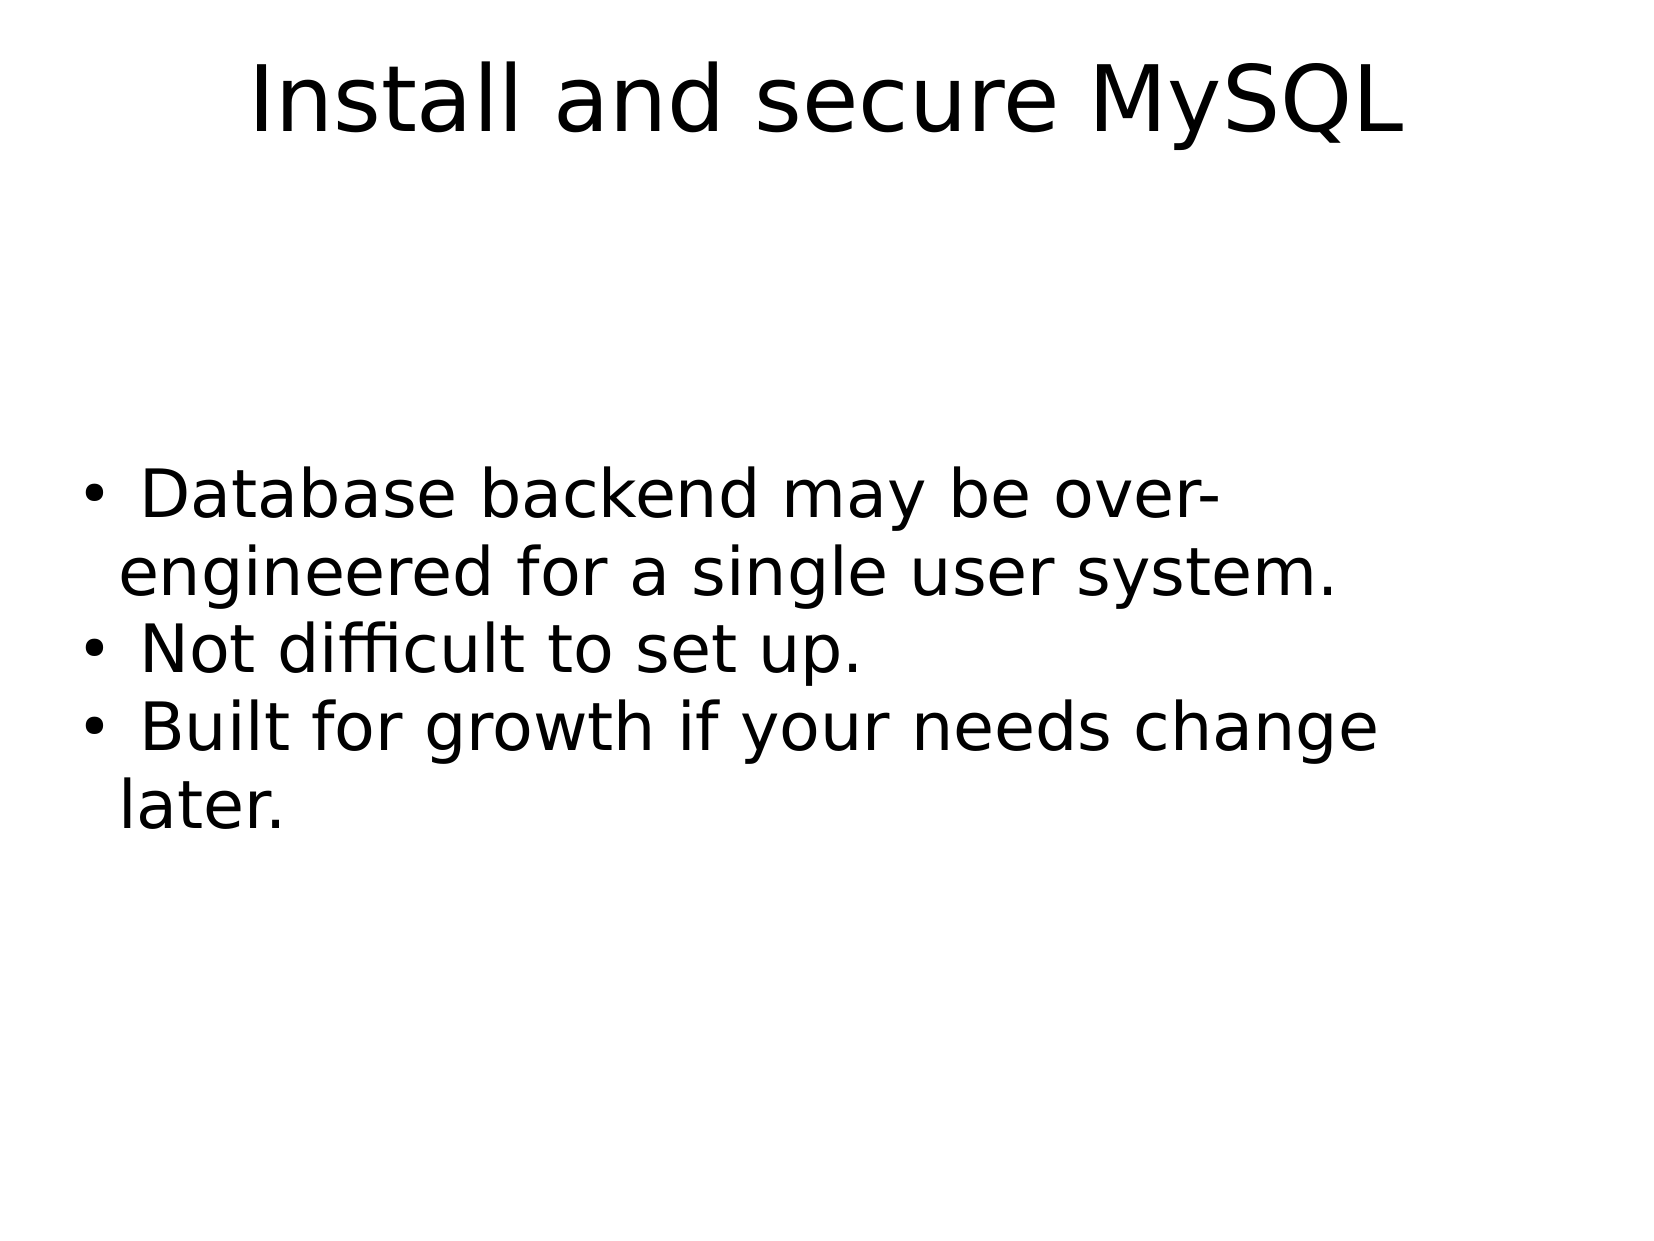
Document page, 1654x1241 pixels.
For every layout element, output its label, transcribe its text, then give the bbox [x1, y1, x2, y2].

subtitle Database backend may be over-engineered for a single user system. Not difficult to set up. Built for growth if your needs change later. [82, 290, 1571, 1010]
title Install and secure MySQL [82, 45, 1571, 261]
